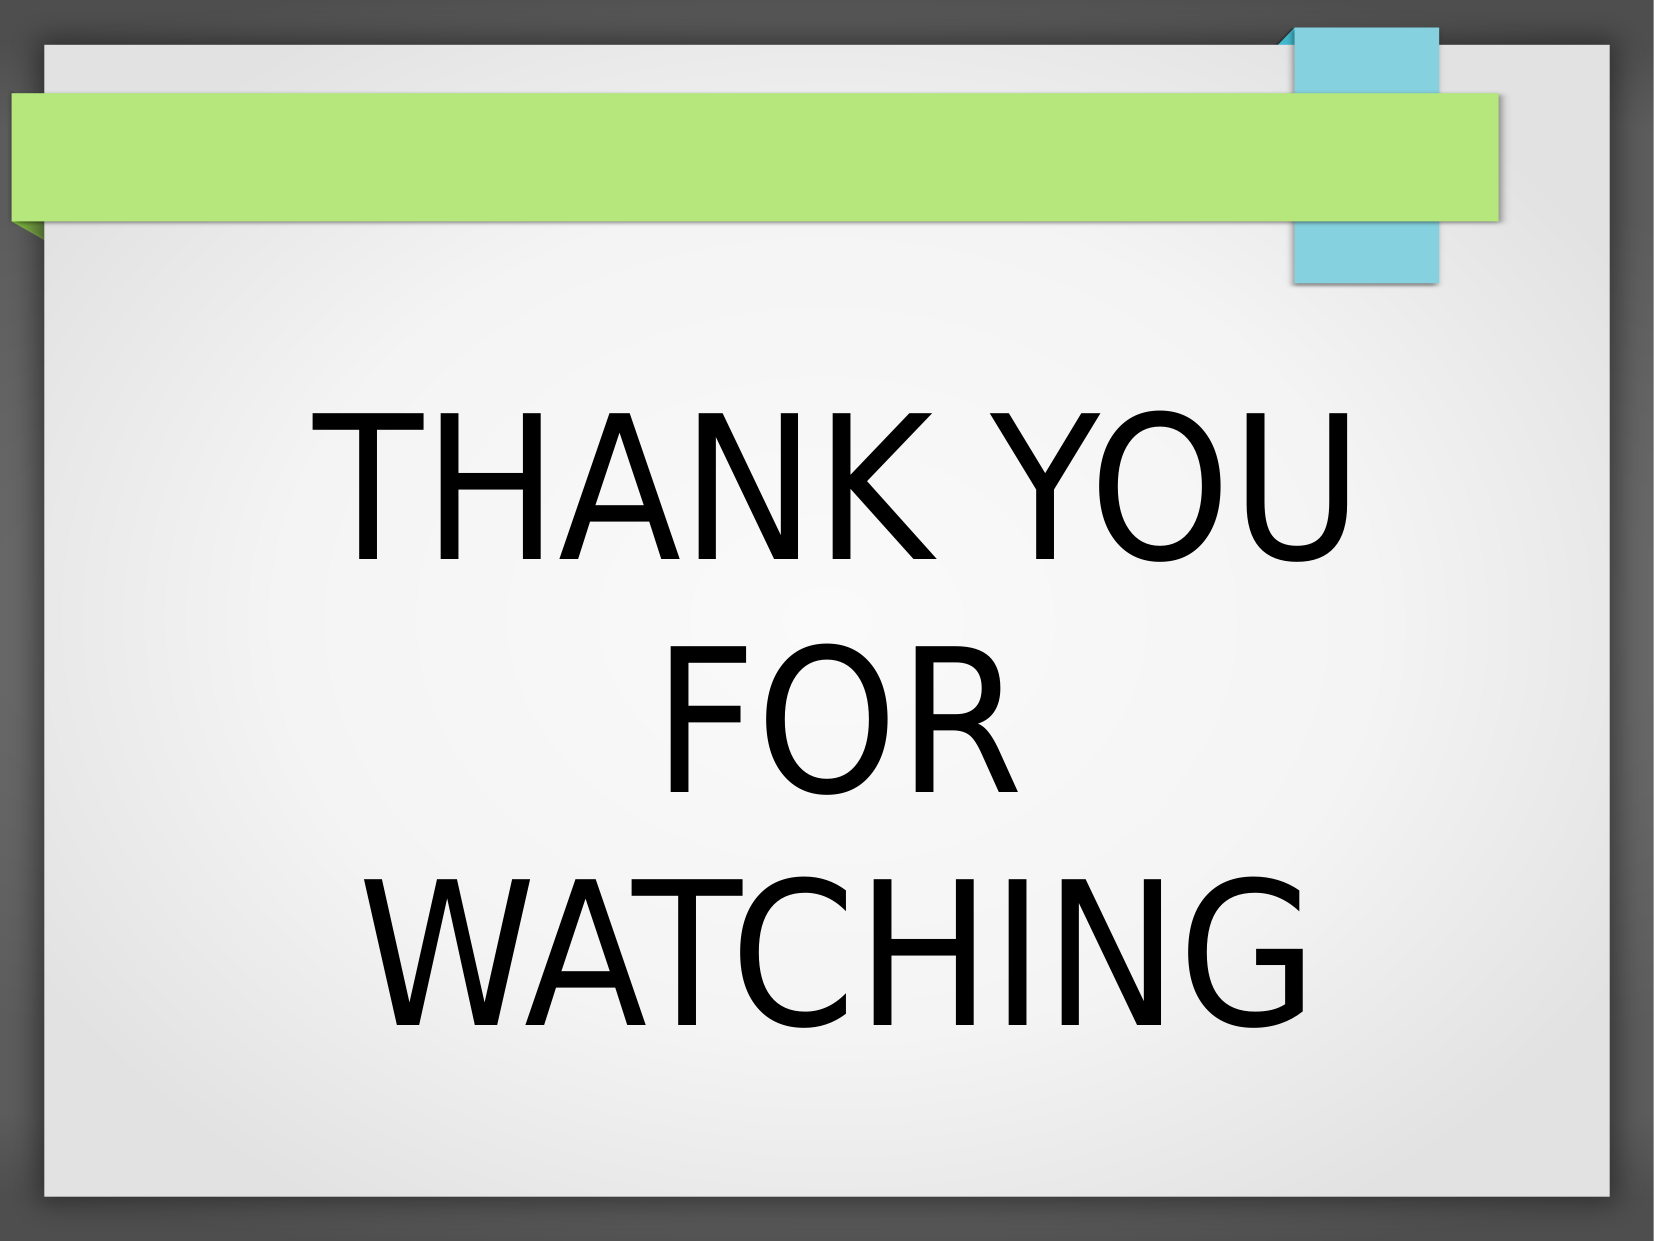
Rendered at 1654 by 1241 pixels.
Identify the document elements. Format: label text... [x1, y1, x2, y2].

picture [0, 0, 1654, 1241]
text_box THANK YOU FOR WATCHING [271, 366, 1406, 1080]
